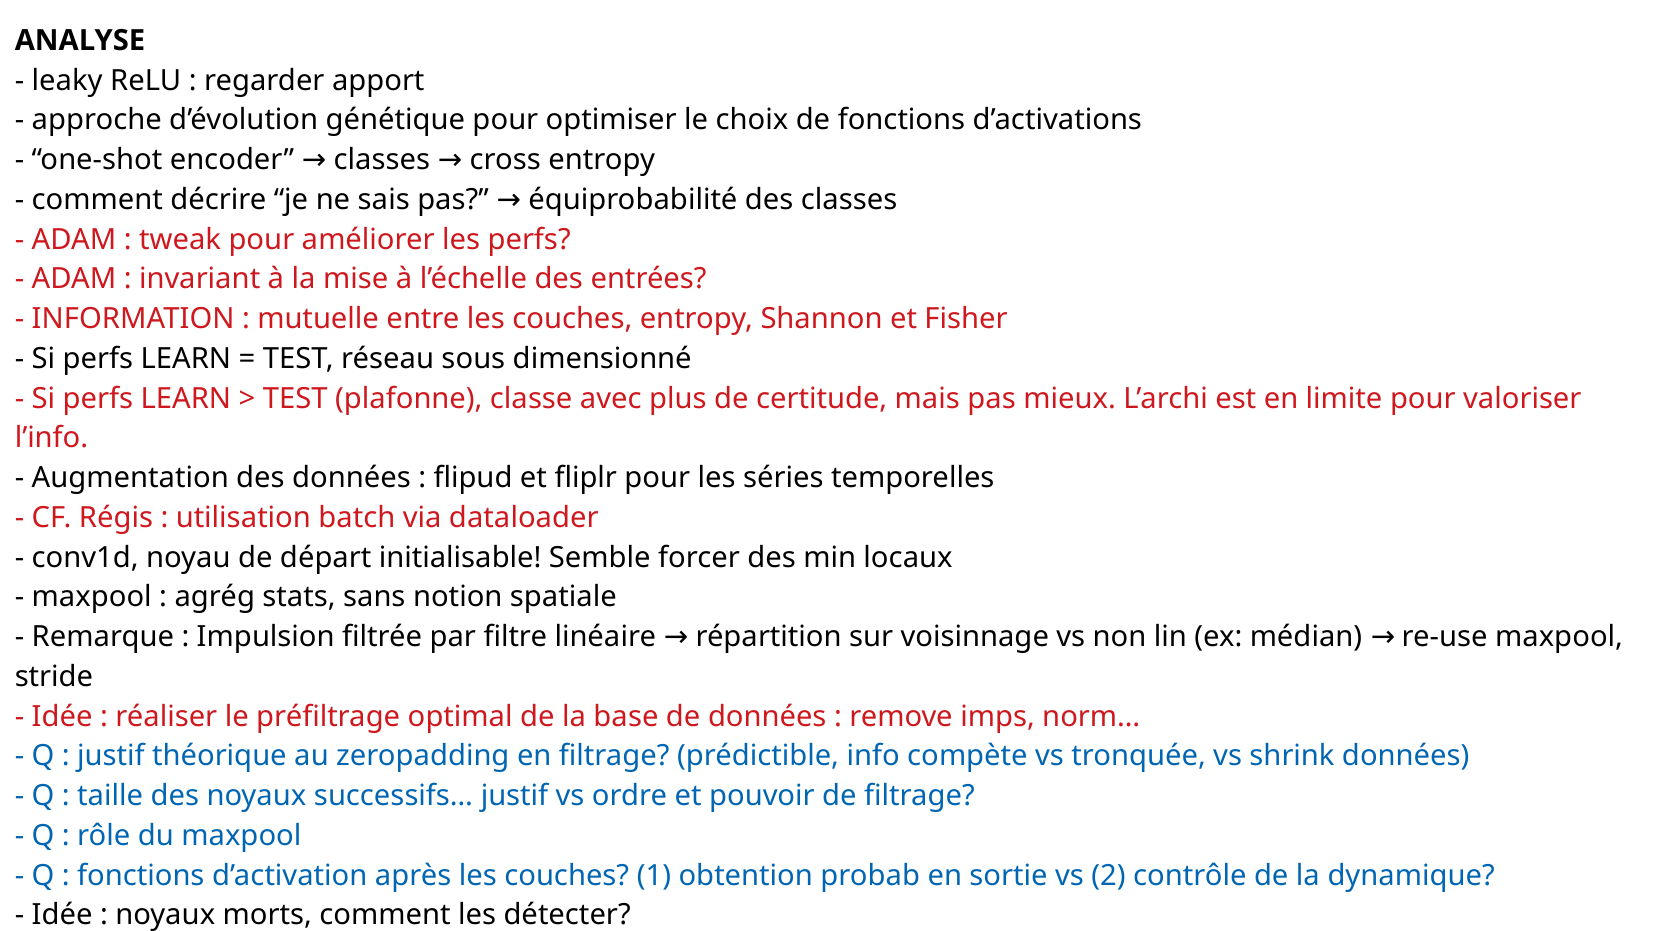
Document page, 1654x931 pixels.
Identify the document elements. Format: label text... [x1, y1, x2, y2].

text_box ANALYSE - leaky ReLU : regarder apport - approche d’évolution génétique pour optimiser le choix de fonctions d’activations - “one-shot encoder” → classes → cross entropy - comment décrire “je ne sais pas?” → équiprobabilité des classes - ADAM : tweak pour améliorer les perfs? - ADAM : invariant à la mise à l’échelle des entrées? - INFORMATION : mutuelle entre les couches, entropy, Shannon et Fisher - Si perfs LEARN = TEST, réseau sous dimensionné - Si perfs LEARN > TEST (plafonne), classe avec plus de certitude, mais pas mieux. L’archi est en limite pour valoriser l’info. - Augmentation des données : flipud et fliplr pour les séries temporelles - CF. Régis : utilisation batch via dataloader - conv1d, noyau de départ initialisable! Semble forcer des min locaux - maxpool : agrég stats, sans notion spatiale - Remarque : Impulsion filtrée par filtre linéaire → répartition sur voisinnage vs non lin (ex: médian) → re-use maxpool, stride - Idée : réaliser le préfiltrage optimal de la base de données : remove imps, norm… - Q : justif théorique au zeropadding en filtrage? (prédictible, info compète vs tronquée, vs shrink données) - Q : taille des noyaux successifs… justif vs ordre et pouvoir de filtrage? - Q : rôle du maxpool - Q : fonctions d’activation après les couches? (1) obtention probab en sortie vs (2) contrôle de la dynamique? - Idée : noyaux morts, comment les détecter? - Rmq : Opti ordre 1 (gradient) vs 2 (Hessienne) incalculable NN. 1 = simpliste mais grâce aux batchs, - min locaux - Rmq : 1ères couches CNN ↔ kernels CV vers filtre de Gabor! - Rmq : super-résolution, pratique courante : init kernel par noyau de spline interp - BOTTLENECK : trouver L1/L2 min tq perfs opti et min paramètres - si Nneurones augmente trop, surapprentissage - TODO : fixer le nombre de paramètres et en déduire le nombre de neurones ensuite (complexité fixée) [0, 11, 1654, 912]
